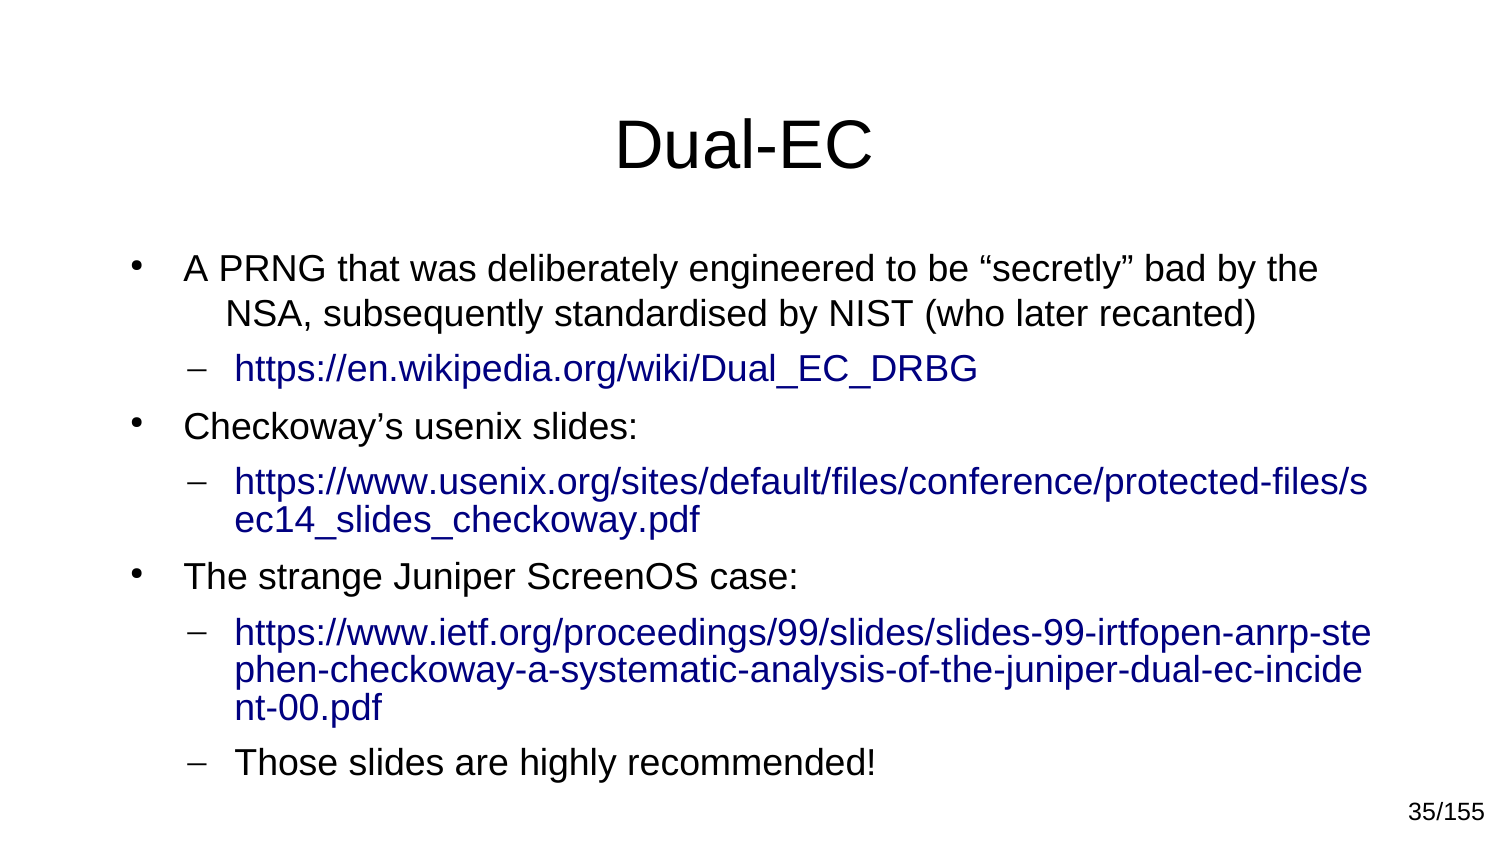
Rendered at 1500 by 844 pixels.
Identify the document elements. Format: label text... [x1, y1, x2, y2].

title Dual-EC [112, 74, 1377, 208]
list A PRNG that was deliberately engineered to be “secretly” bad by the NSA, subsequently standardised by NIST (who later recanted) https://en.wikipedia.org/wiki/Dual_EC_DRBG Checkoway’s usenix slides: https://www.usenix.org/sites/default/files/conference/protected-files/sec14_slides_checkoway.pdf The strange Juniper ScreenOS case: https://www.ietf.org/proceedings/99/slides/slides-99-irtfopen-anrp-stephen-checkoway-a-systematic-analysis-of-the-juniper-dual-ec-incident-00.pdf Those slides are highly recommended! [112, 243, 1377, 742]
